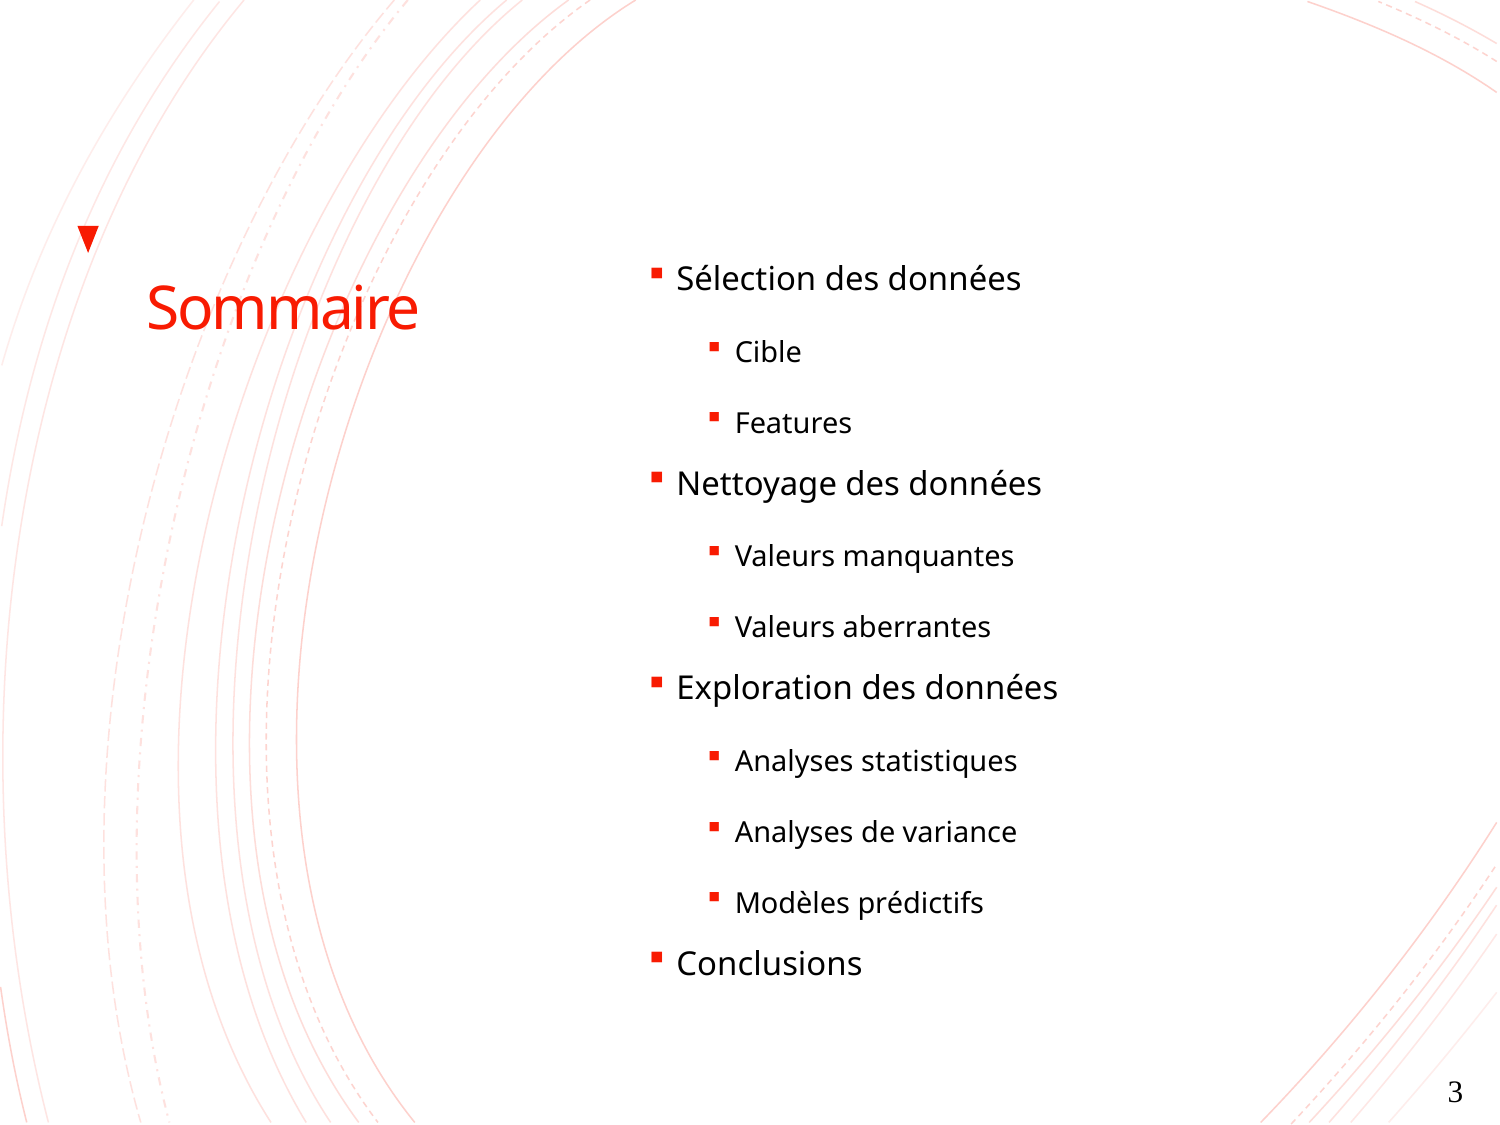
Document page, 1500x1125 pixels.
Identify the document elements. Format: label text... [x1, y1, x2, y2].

text_box [77, 225, 99, 253]
title Sommaire [109, 242, 572, 993]
text_box <numéro> [1432, 1064, 1494, 1120]
list Sélection des données Cible Features Nettoyage des données Valeurs manquantes Valeurs aberrantes Exploration des données Analyses statistiques Analyses de variance Modèles prédictifs Conclusions [633, 242, 1392, 993]
